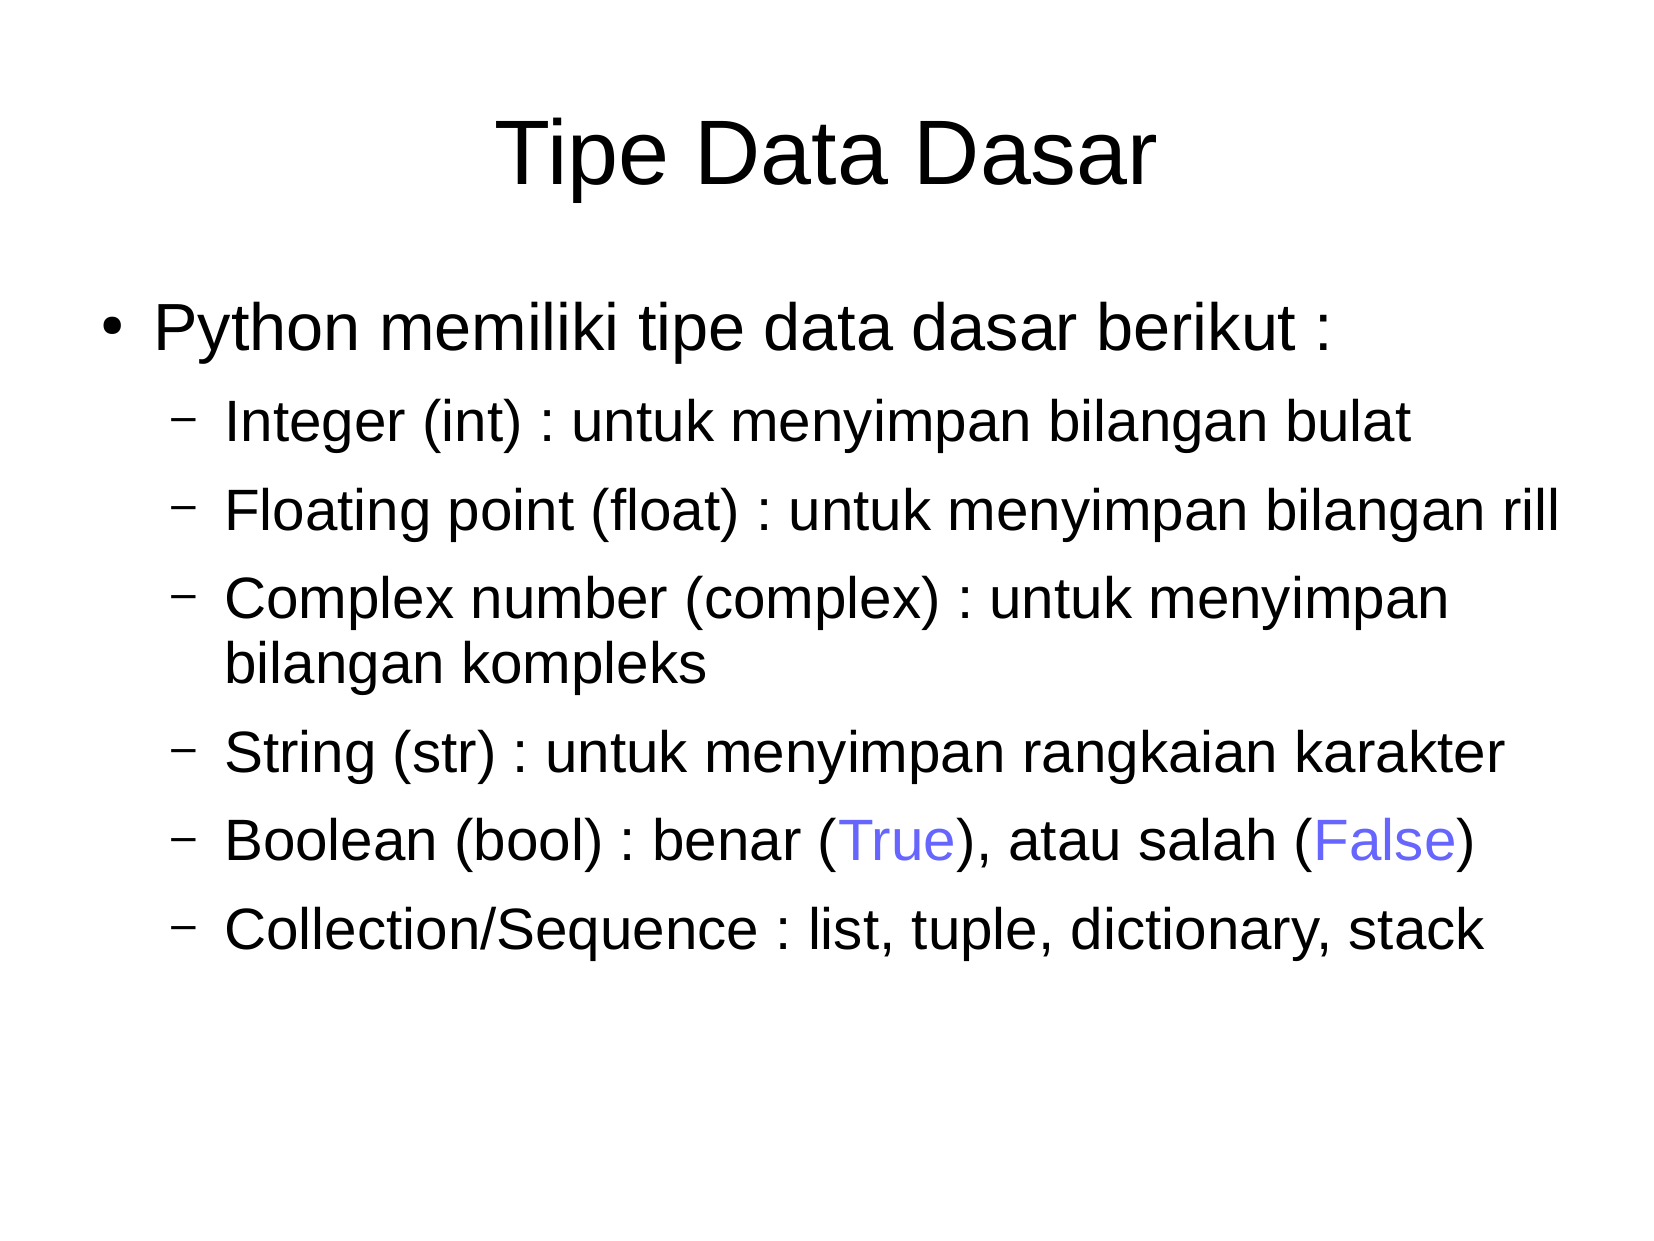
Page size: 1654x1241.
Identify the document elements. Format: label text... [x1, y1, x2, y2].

list Python memiliki tipe data dasar berikut : Integer (int) : untuk menyimpan bilangan bulat Floating point (float) : untuk menyimpan bilangan rill Complex number (complex) : untuk menyimpan bilangan kompleks String (str) : untuk menyimpan rangkaian karakter Boolean (bool) : benar (True), atau salah (False) Collection/Sequence : list, tuple, dictionary, stack [82, 290, 1571, 1010]
title Tipe Data Dasar [82, 49, 1571, 257]
